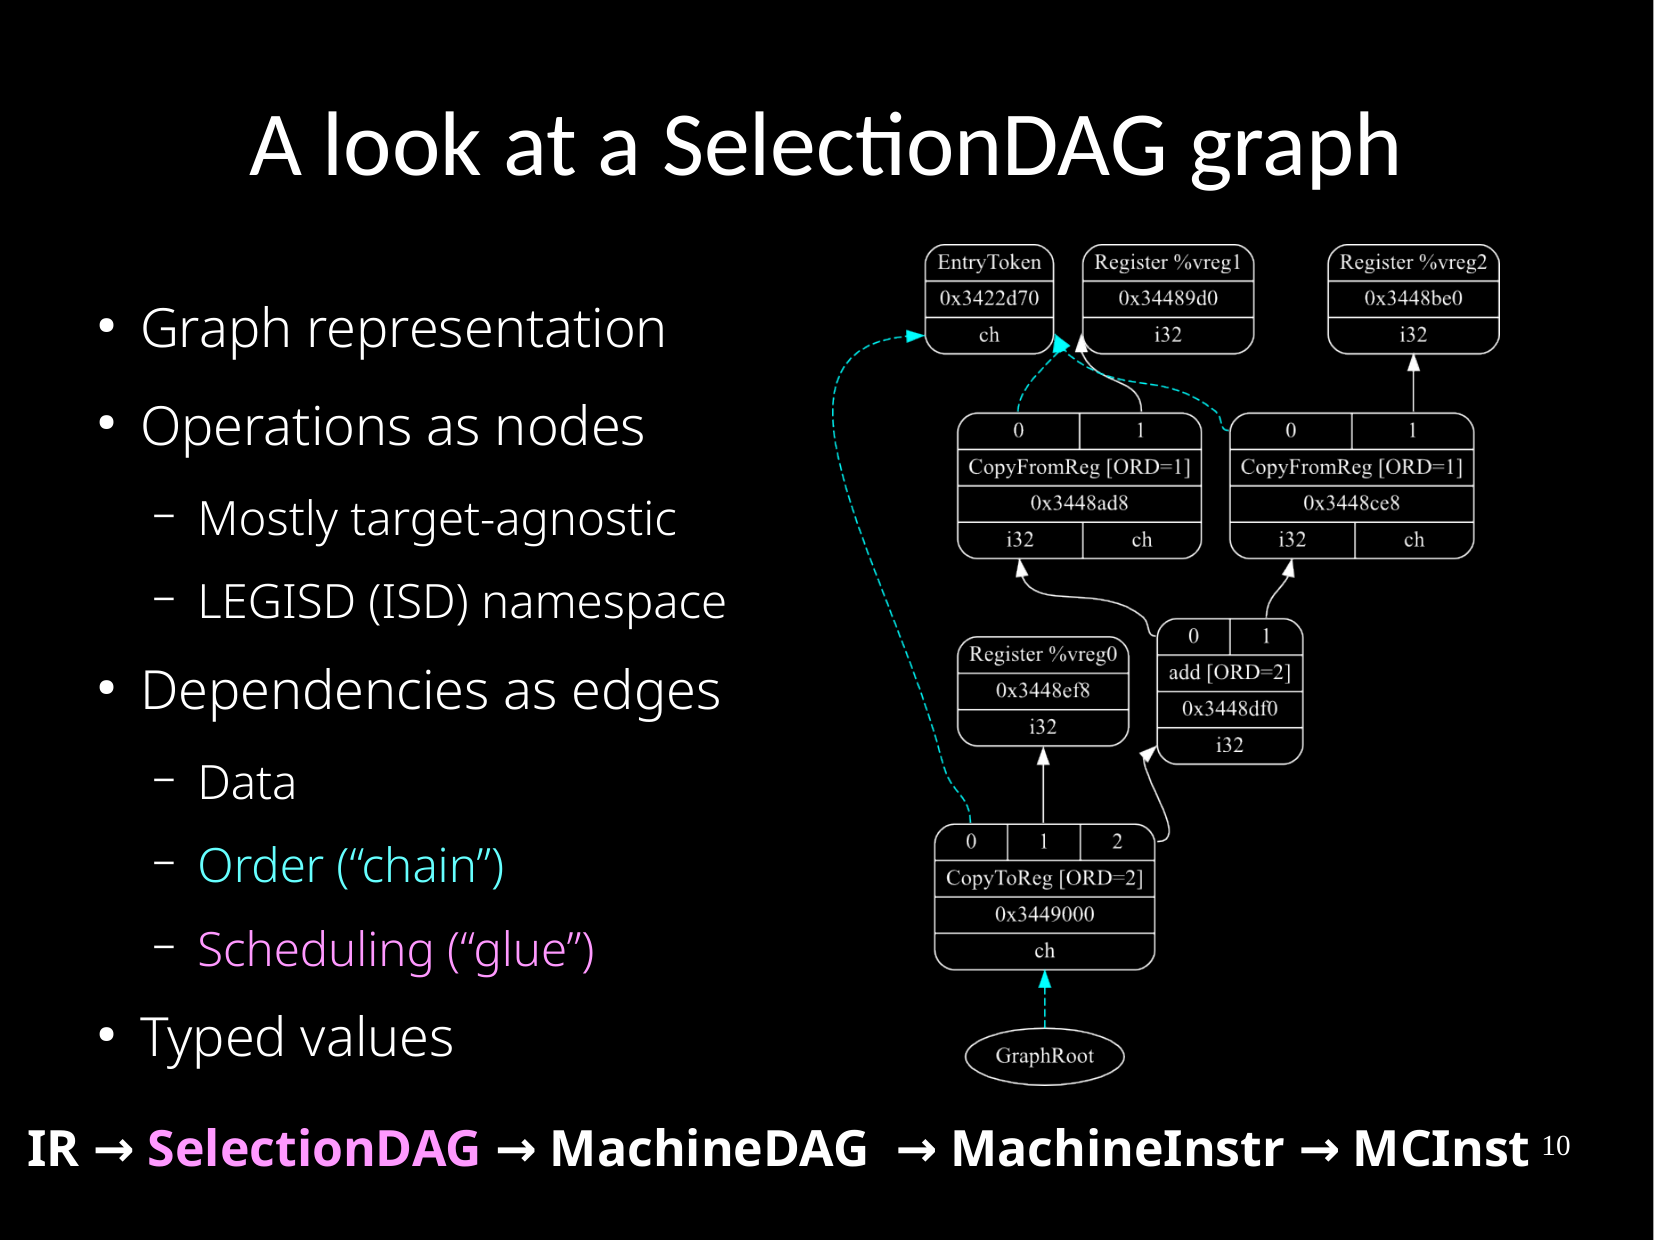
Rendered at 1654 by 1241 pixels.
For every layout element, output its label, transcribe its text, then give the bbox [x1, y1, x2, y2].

text_box IR → SelectionDAG → MachineDAG → MachineInstr → MCInst [0, 1112, 1560, 1196]
picture [832, 244, 1500, 1086]
title A look at a SelectionDAG graph [82, 49, 1571, 257]
list Graph representation Operations as nodes Mostly target-agnostic LEGISD (ISD) namespace Dependencies as edges Data Order (“chain”) Scheduling (“glue”) Typed values [82, 290, 832, 1075]
